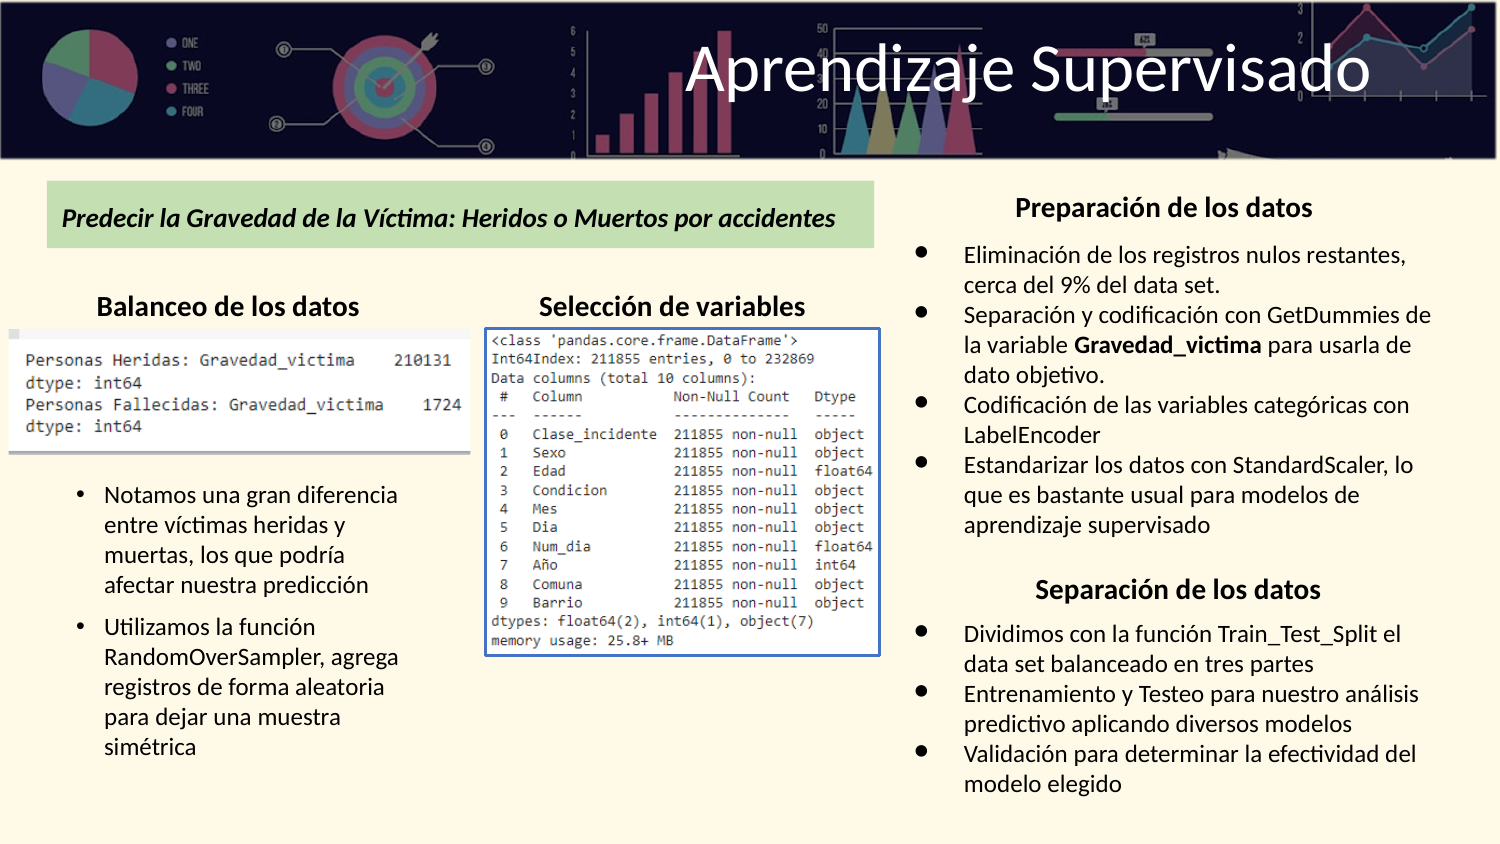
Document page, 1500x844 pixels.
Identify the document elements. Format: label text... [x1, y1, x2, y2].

text_box Notamos una gran diferencia entre víctimas heridas y muertas, los que podría afectar nuestra predicción Utilizamos la función RandomOverSampler, agrega registros de forma aleatoria para dejar una muestra simétrica [61, 471, 434, 815]
text_box Dividimos con la función Train_Test_Split el data set balanceado en tres partes Entrenamiento y Testeo para nuestro análisis predictivo aplicando diversos modelos Validación para determinar la efectividad del modelo elegido [874, 602, 1459, 813]
picture [8, 329, 471, 455]
picture [487, 329, 879, 655]
text_box Selección de variables [524, 279, 842, 345]
text_box Aprendizaje Supervisado [670, 15, 1459, 113]
text_box Eliminación de los registros nulos restantes, cerca del 9% del data set. Separación y codificación con GetDummies de la variable Gravedad_victima para usarla de dato objetivo. Codificación de las variables categóricas con LabelEncoder Estandarizar los datos con StandardScaler, lo que es bastante usual para modelos de aprendizaje supervisado [874, 231, 1459, 486]
picture [0, 0, 1498, 161]
text_box Separación de los datos [1020, 555, 1347, 621]
text_box Predecir la Gravedad de la Víctima: Heridos o Muertos por accidentes [46, 180, 875, 249]
text_box Preparación de los datos [1000, 180, 1333, 232]
text_box Balanceo de los datos [81, 279, 414, 329]
